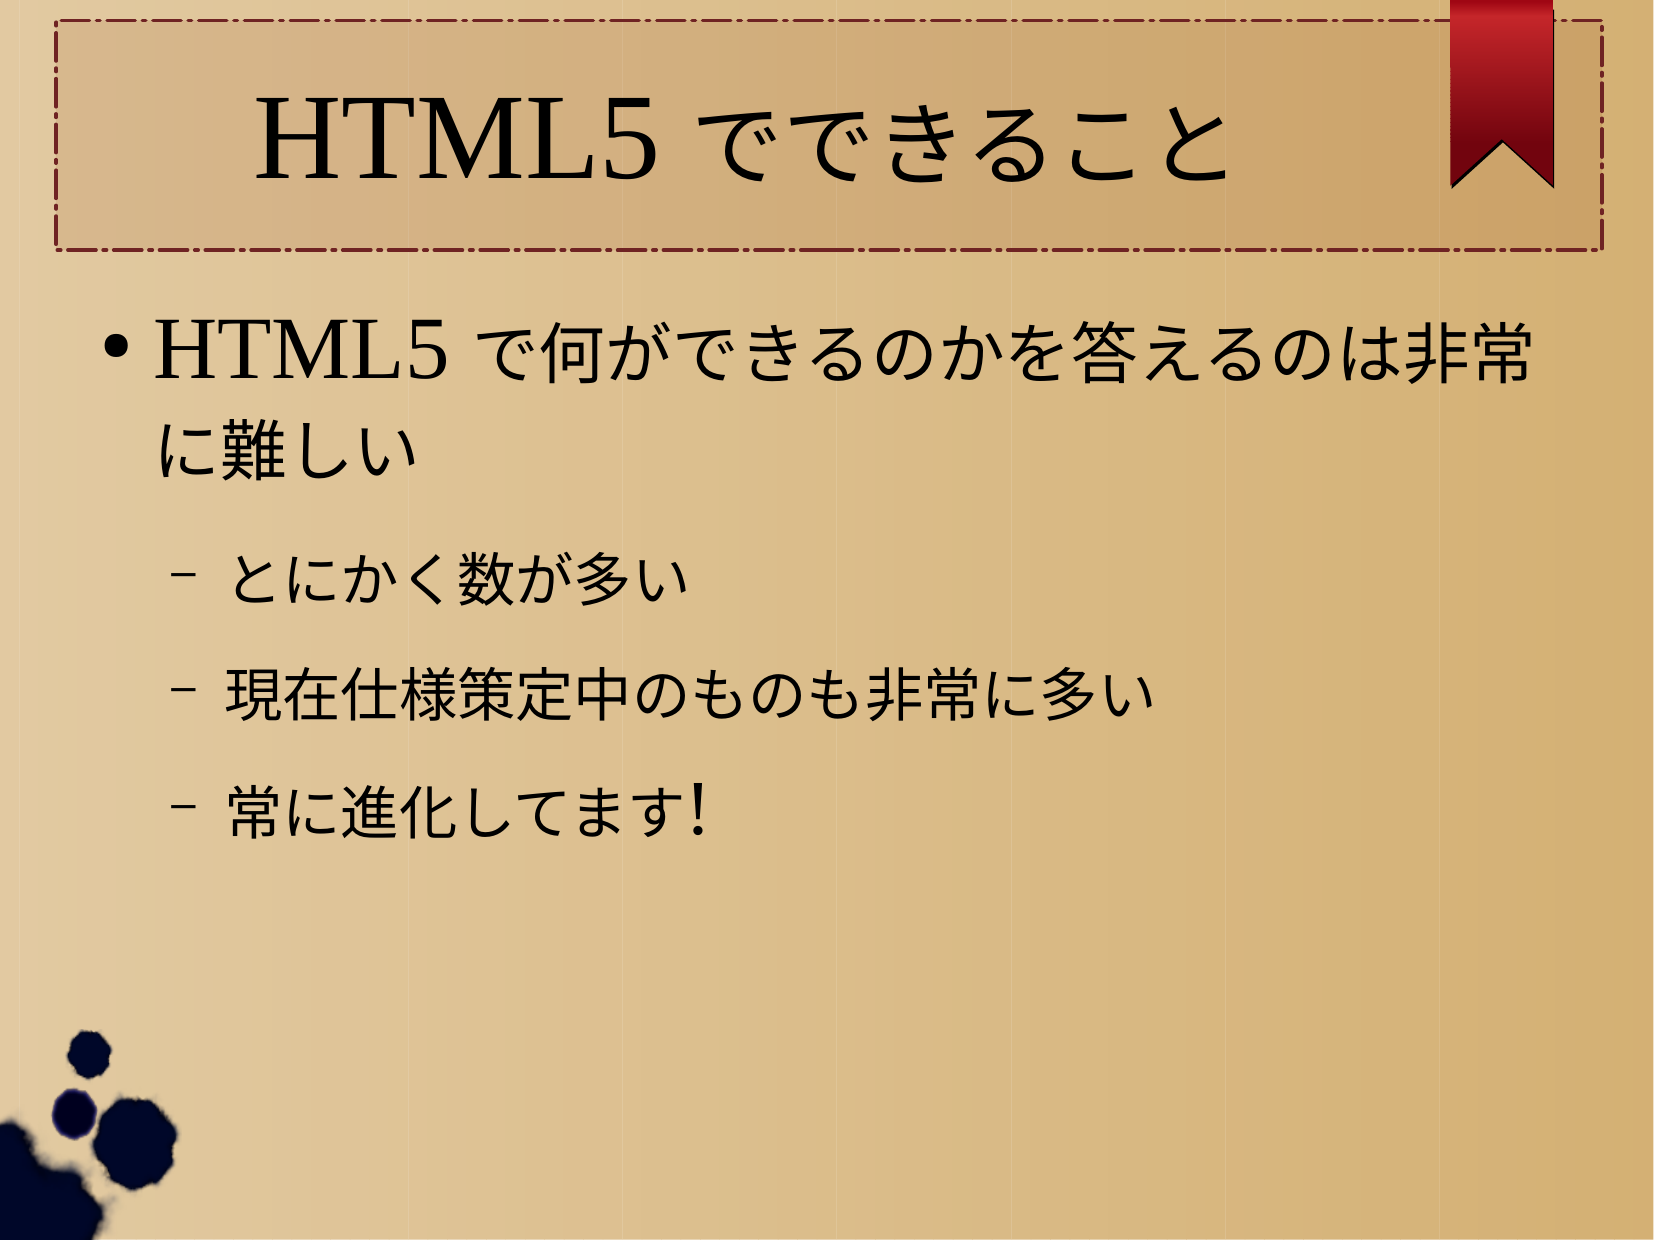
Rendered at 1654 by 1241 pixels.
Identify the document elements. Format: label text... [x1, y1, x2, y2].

list HTML5 で何ができるのかを答えるのは非常に難しい とにかく数が多い 現在仕様策定中のものも非常に多い 常に進化してます! [82, 299, 1571, 1019]
title HTML5 でできること [82, 47, 1412, 229]
